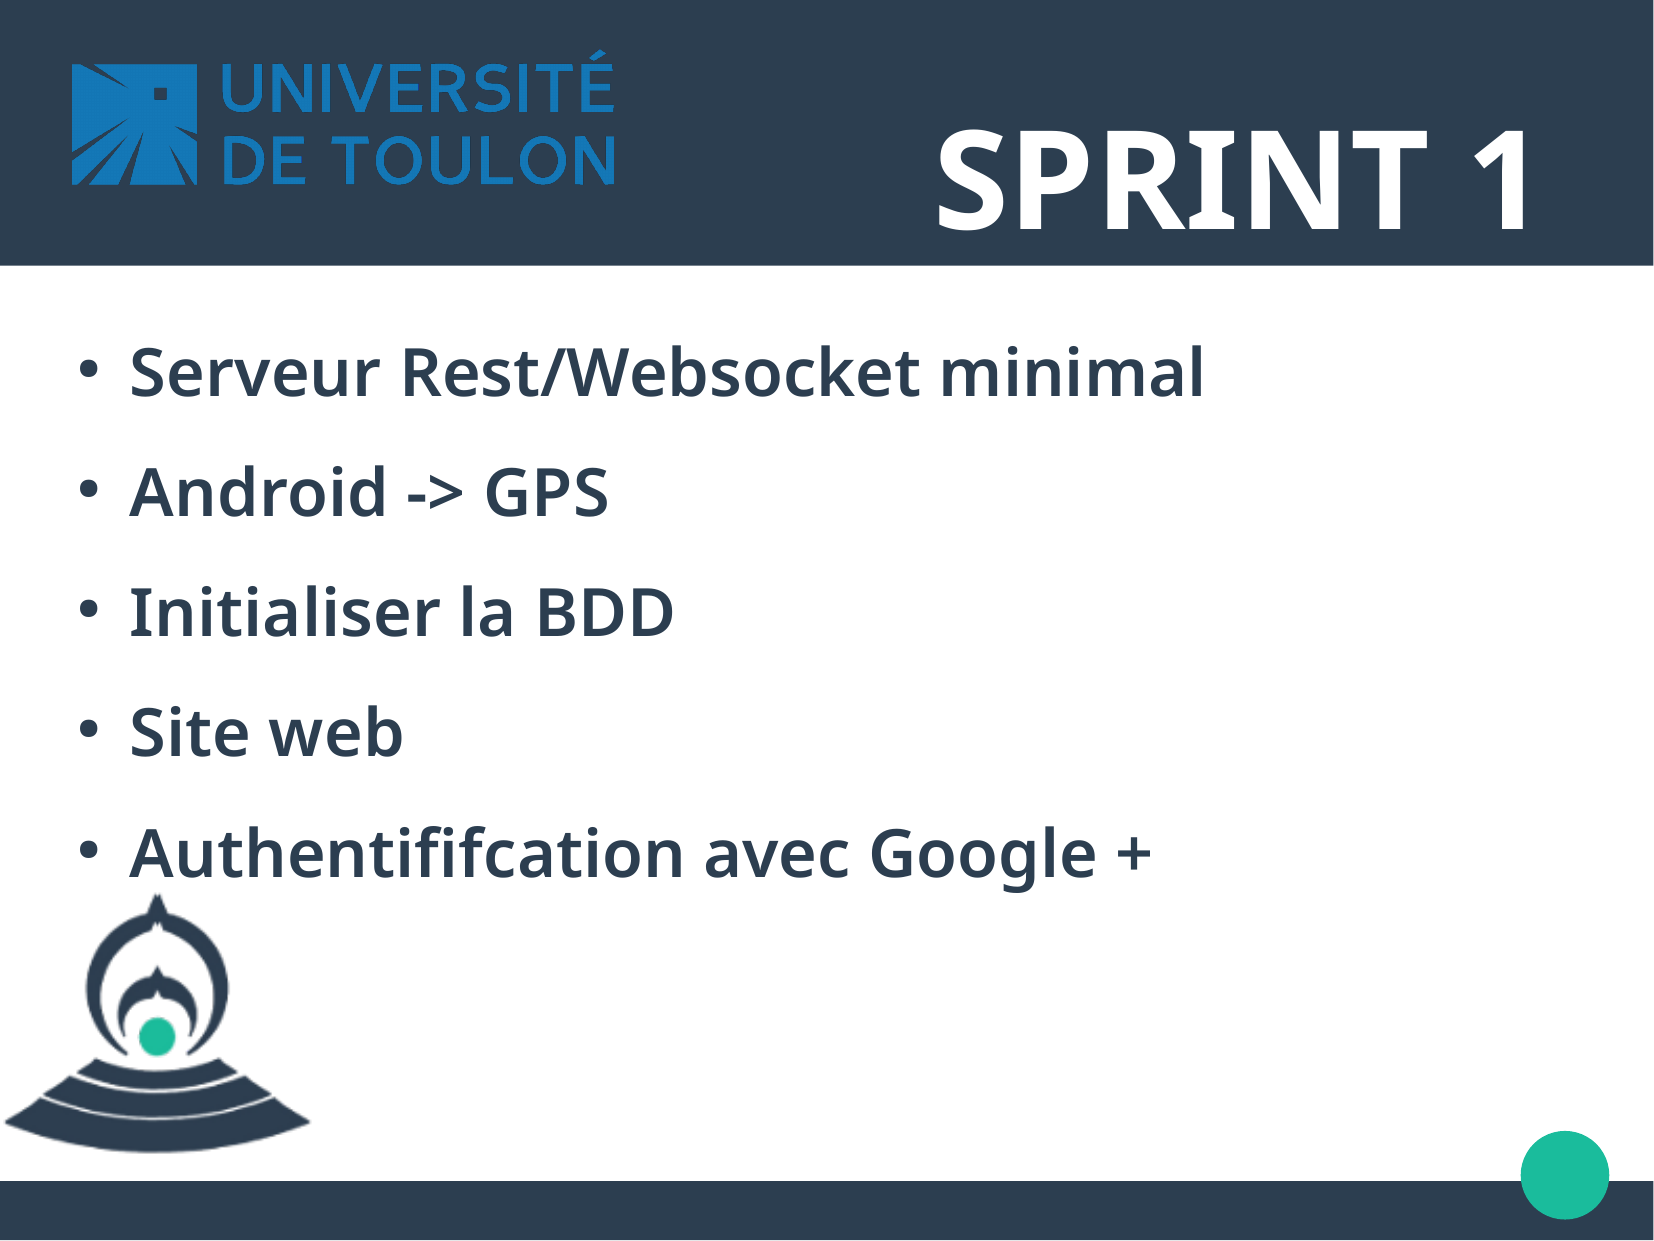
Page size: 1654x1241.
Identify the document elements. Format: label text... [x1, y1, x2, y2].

picture [72, 49, 614, 185]
list Serveur Rest/Websocket minimal Android -> GPS Initialiser la BDD Site web Authentififcation avec Google + [59, 324, 1595, 1152]
picture [2, 885, 316, 1160]
text_box SPRINT 1 [918, 75, 1654, 398]
